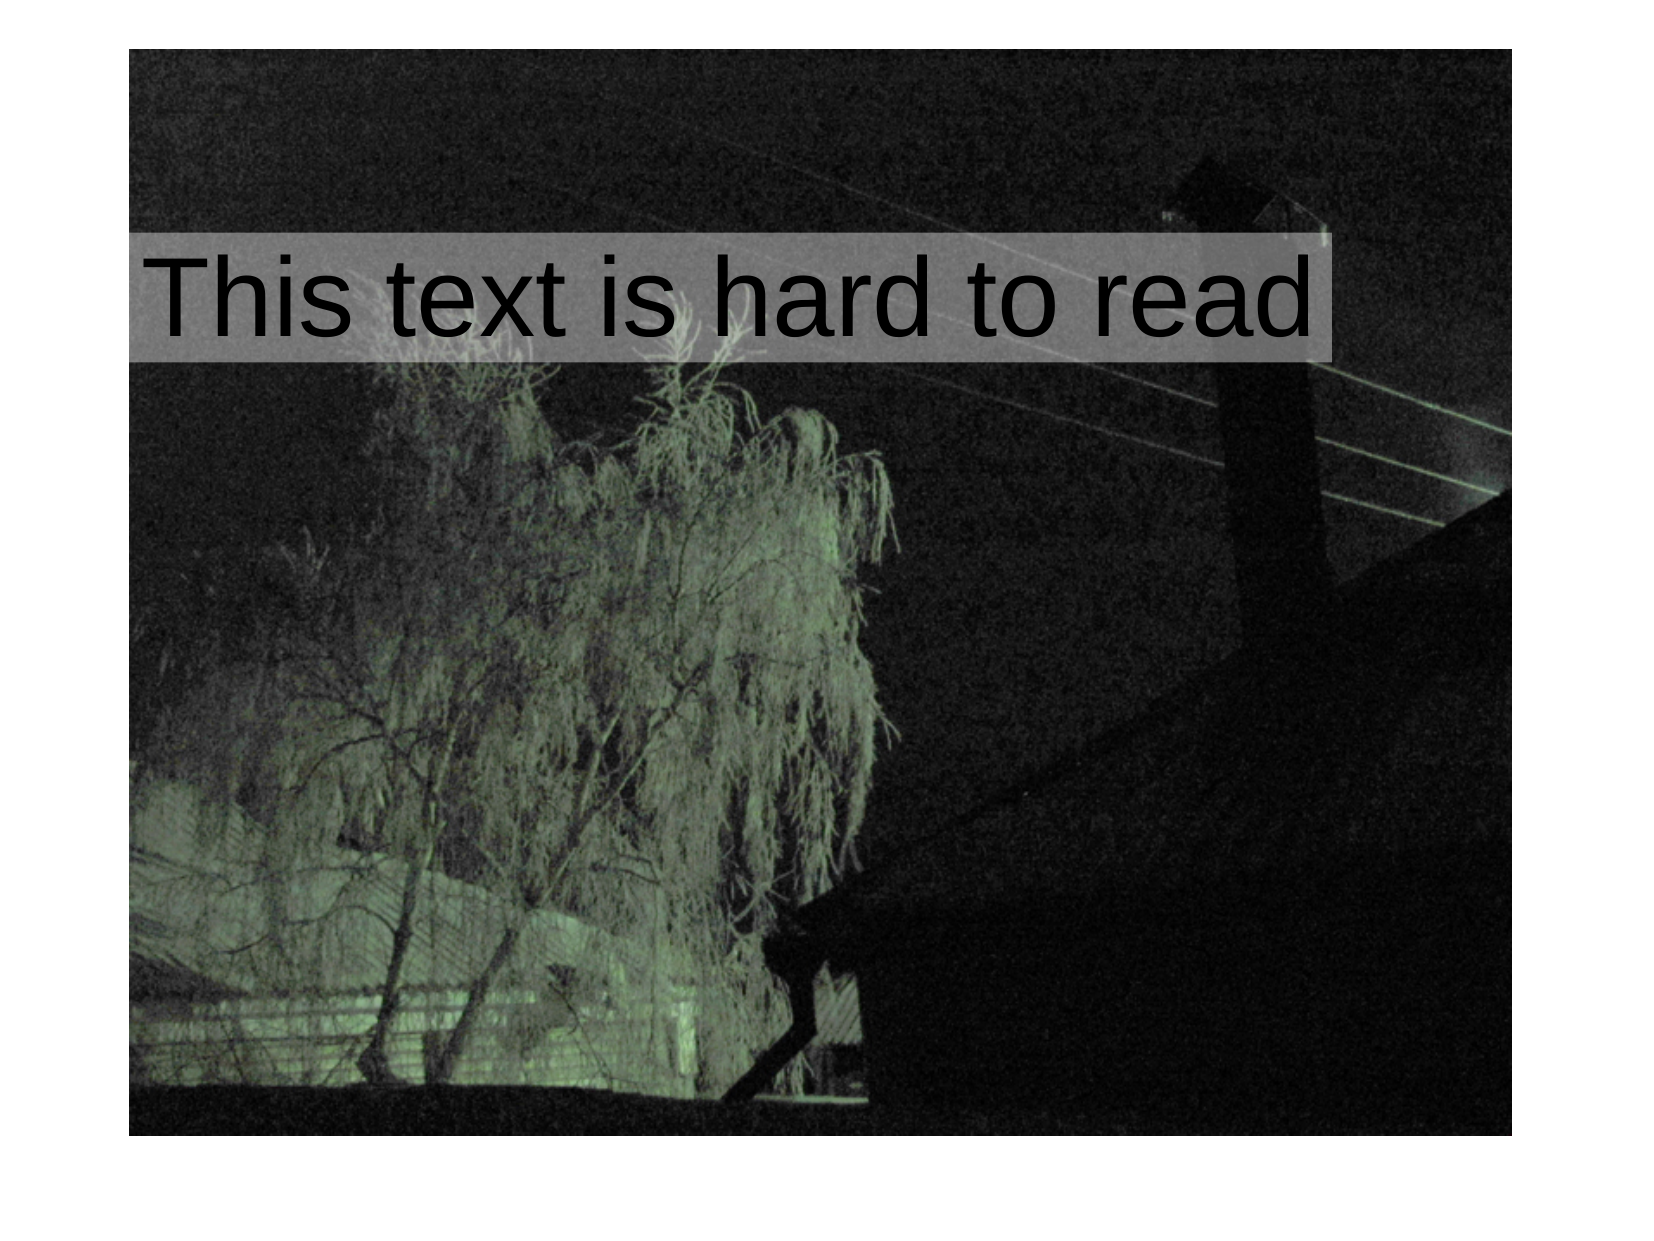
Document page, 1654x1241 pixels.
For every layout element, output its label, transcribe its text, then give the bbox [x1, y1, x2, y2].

title This text is hard to read [127, 232, 1332, 363]
picture [129, 49, 1512, 1137]
